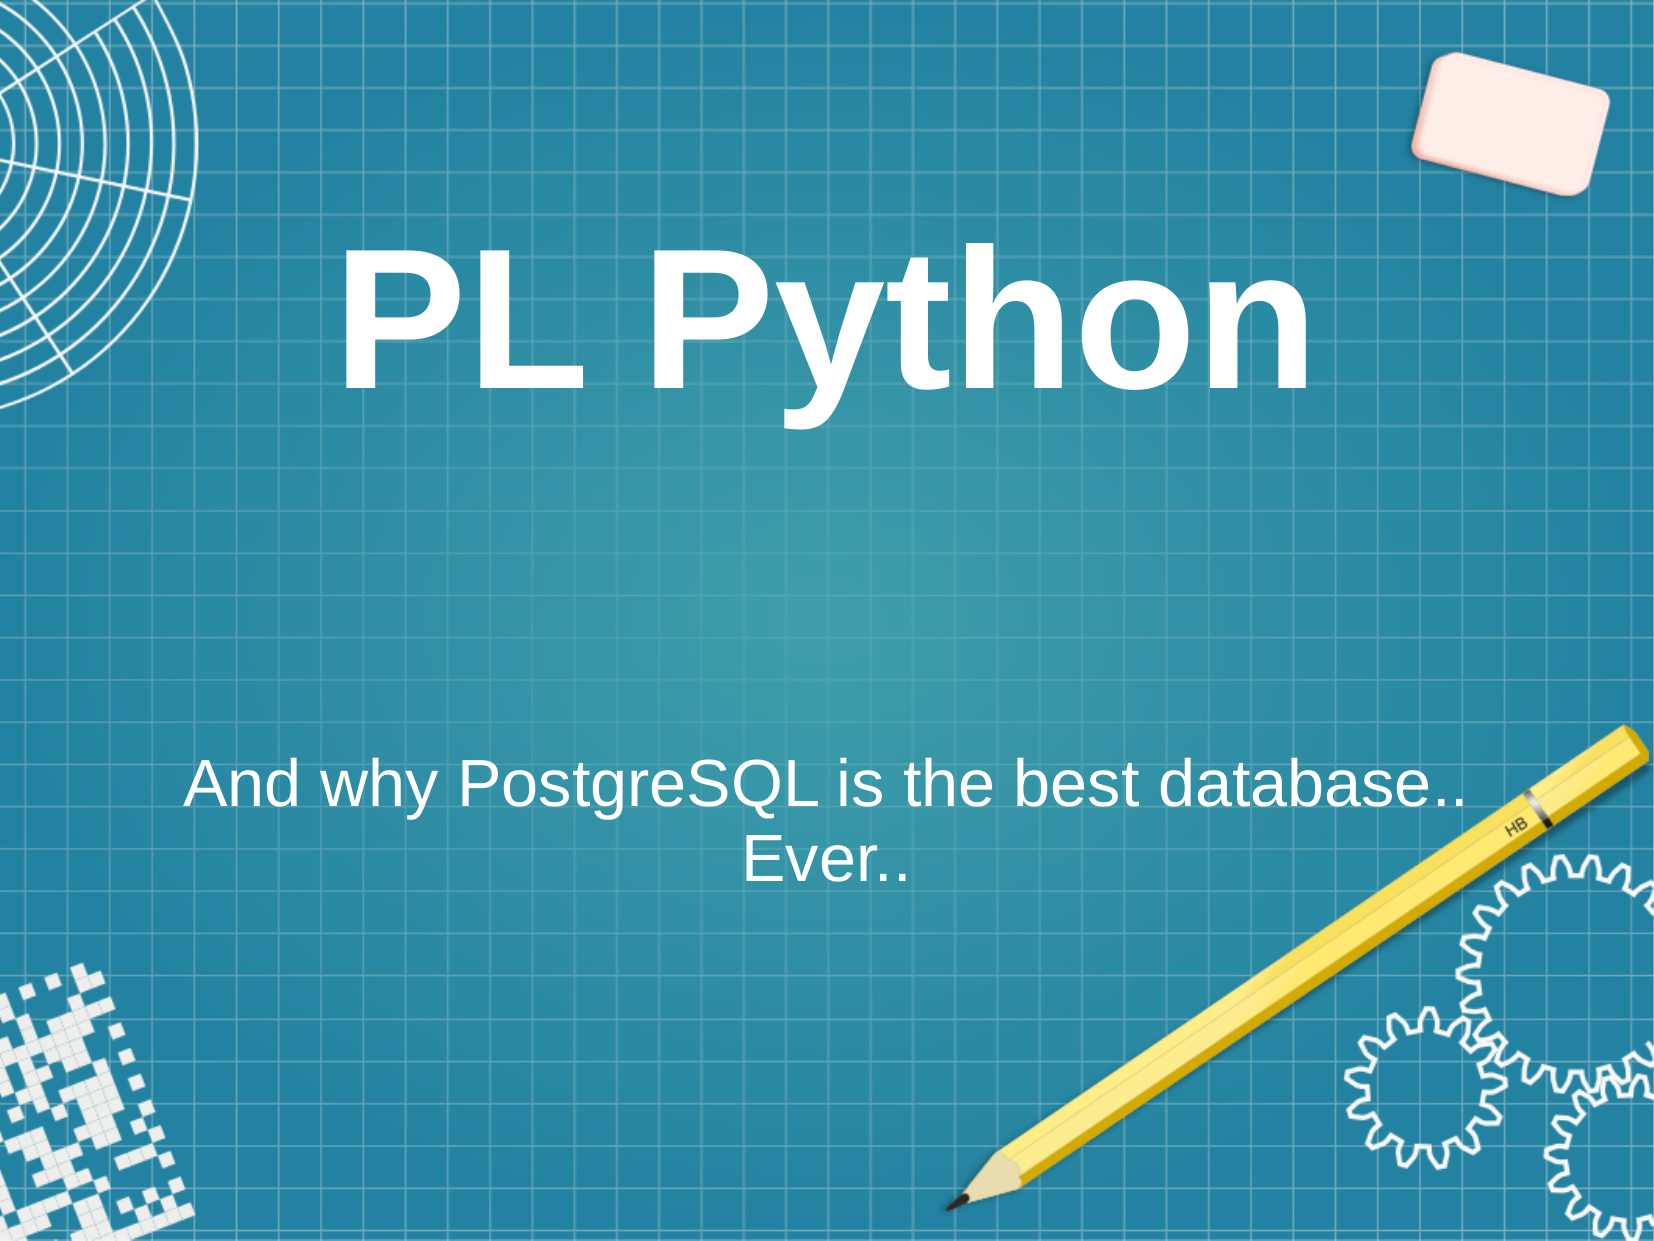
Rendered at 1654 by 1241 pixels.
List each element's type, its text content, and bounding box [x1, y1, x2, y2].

subtitle And why PostgreSQL is the best database.. Ever.. [82, 519, 1571, 1123]
picture [0, 0, 1654, 1241]
title PL Python [82, 177, 1571, 461]
